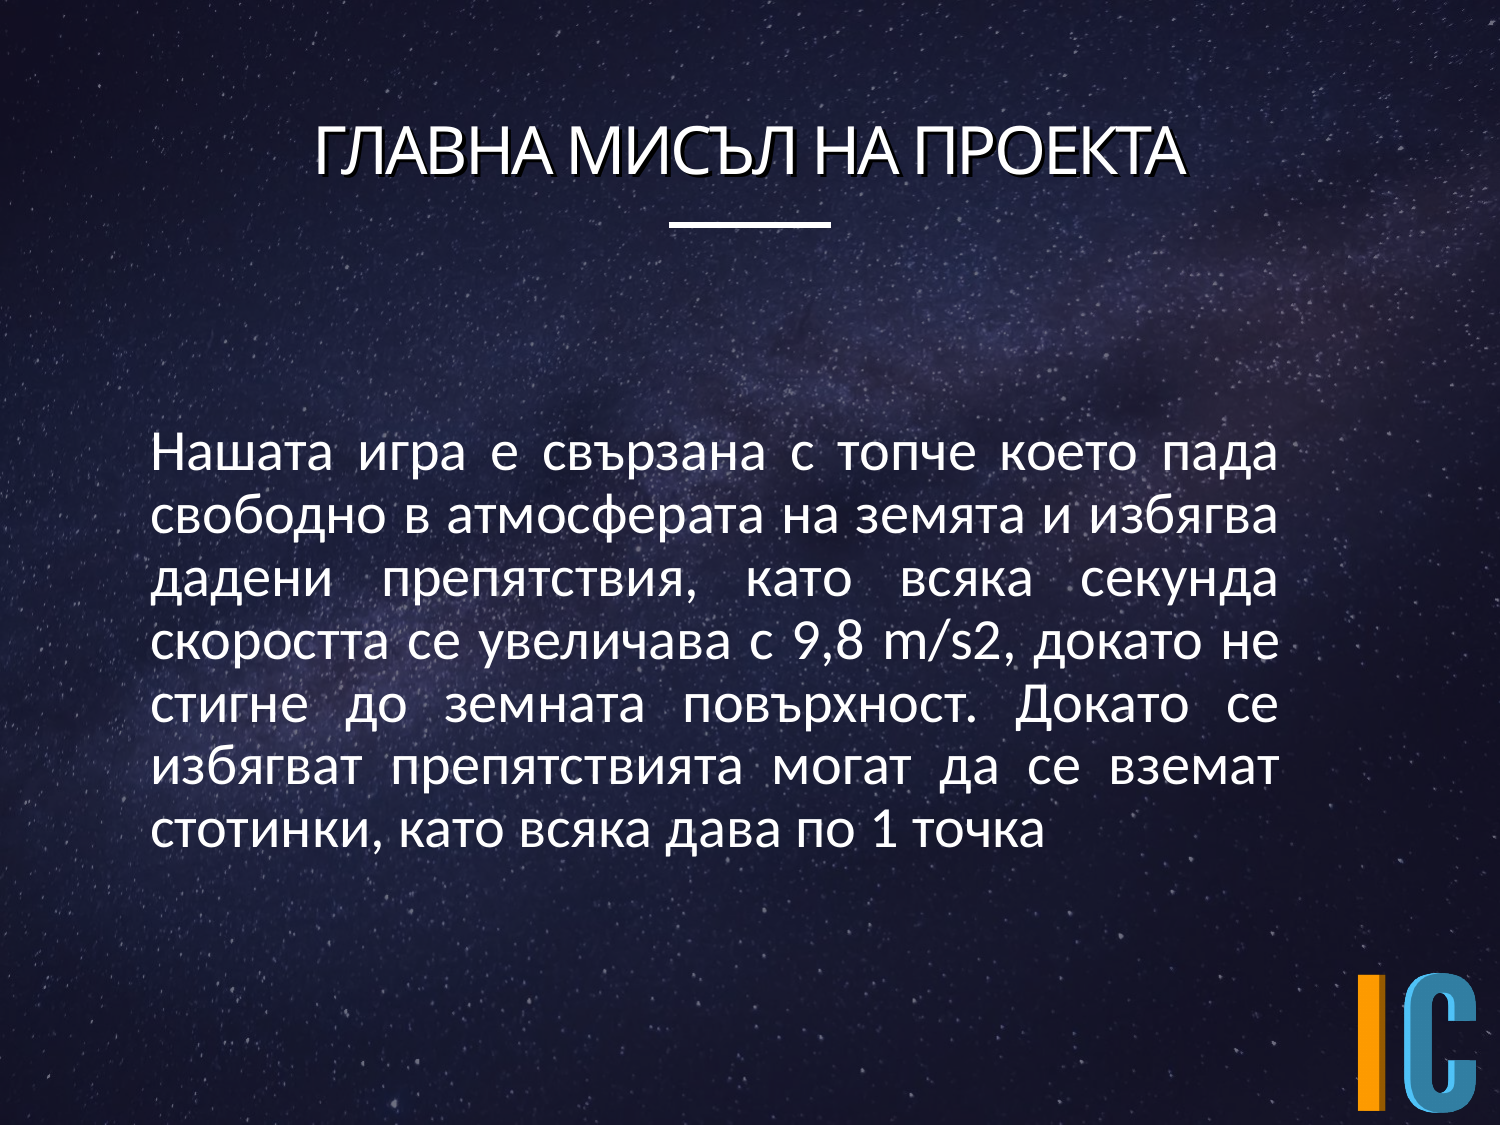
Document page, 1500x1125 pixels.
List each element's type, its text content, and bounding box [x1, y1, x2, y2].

picture [1312, 952, 1500, 1125]
title Главна мисъл на проекта [112, 99, 1388, 200]
list Нашата игра е свързана с топче което пада свободно в атмосферата на земята и избягва дадени препятствия, като всяка секунда скоростта се увеличава с 9,8 m/s2, докато не стигне до земната повърхност. Докато се избягват препятствията могат да се вземат стотинки, като всяка дава по 1 точка [112, 412, 1388, 914]
